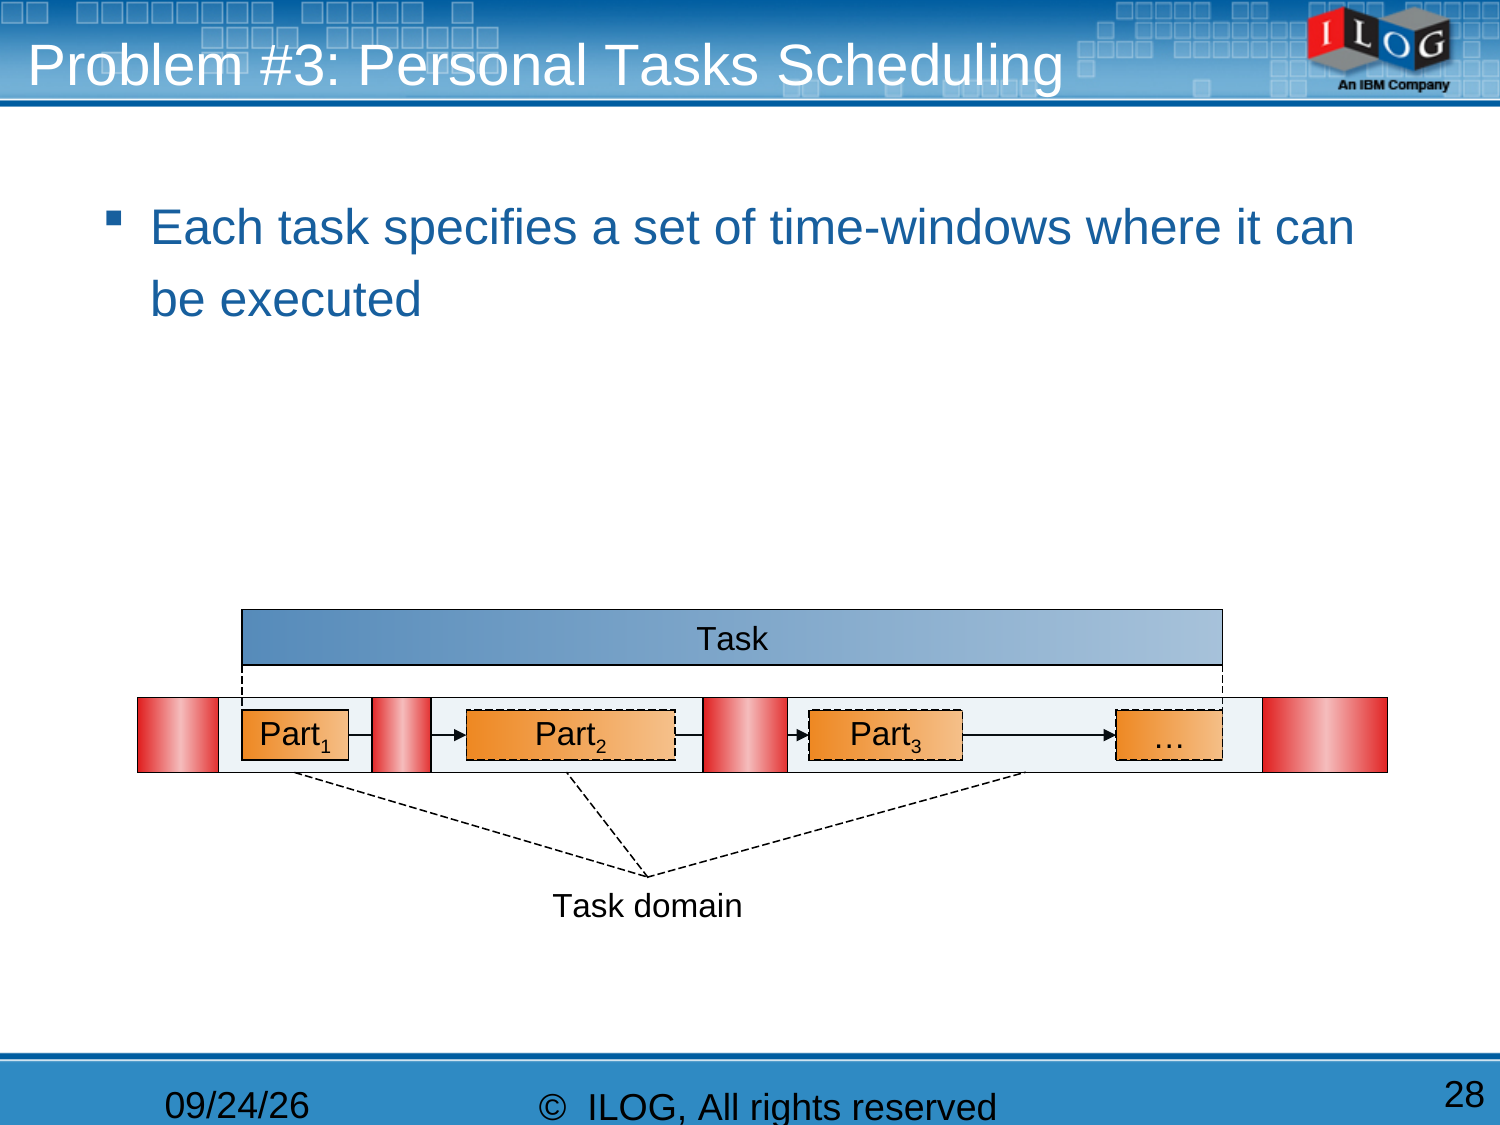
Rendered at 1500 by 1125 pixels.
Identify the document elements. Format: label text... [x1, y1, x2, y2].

text_box Part1 [242, 710, 349, 761]
picture [0, 0, 1500, 1125]
text_box Task [242, 609, 1223, 665]
list Each task specifies a set of time-windows where it can be executed [87, 174, 1413, 351]
text_box Part3 [809, 710, 963, 761]
title Problem #3: Personal Tasks Scheduling [12, 0, 1300, 144]
picture [775, 1102, 785, 1118]
text_box Task domain [537, 877, 758, 933]
text_box [137, 697, 1388, 773]
text_box Part2 [466, 710, 676, 761]
text_box … [1116, 710, 1223, 761]
